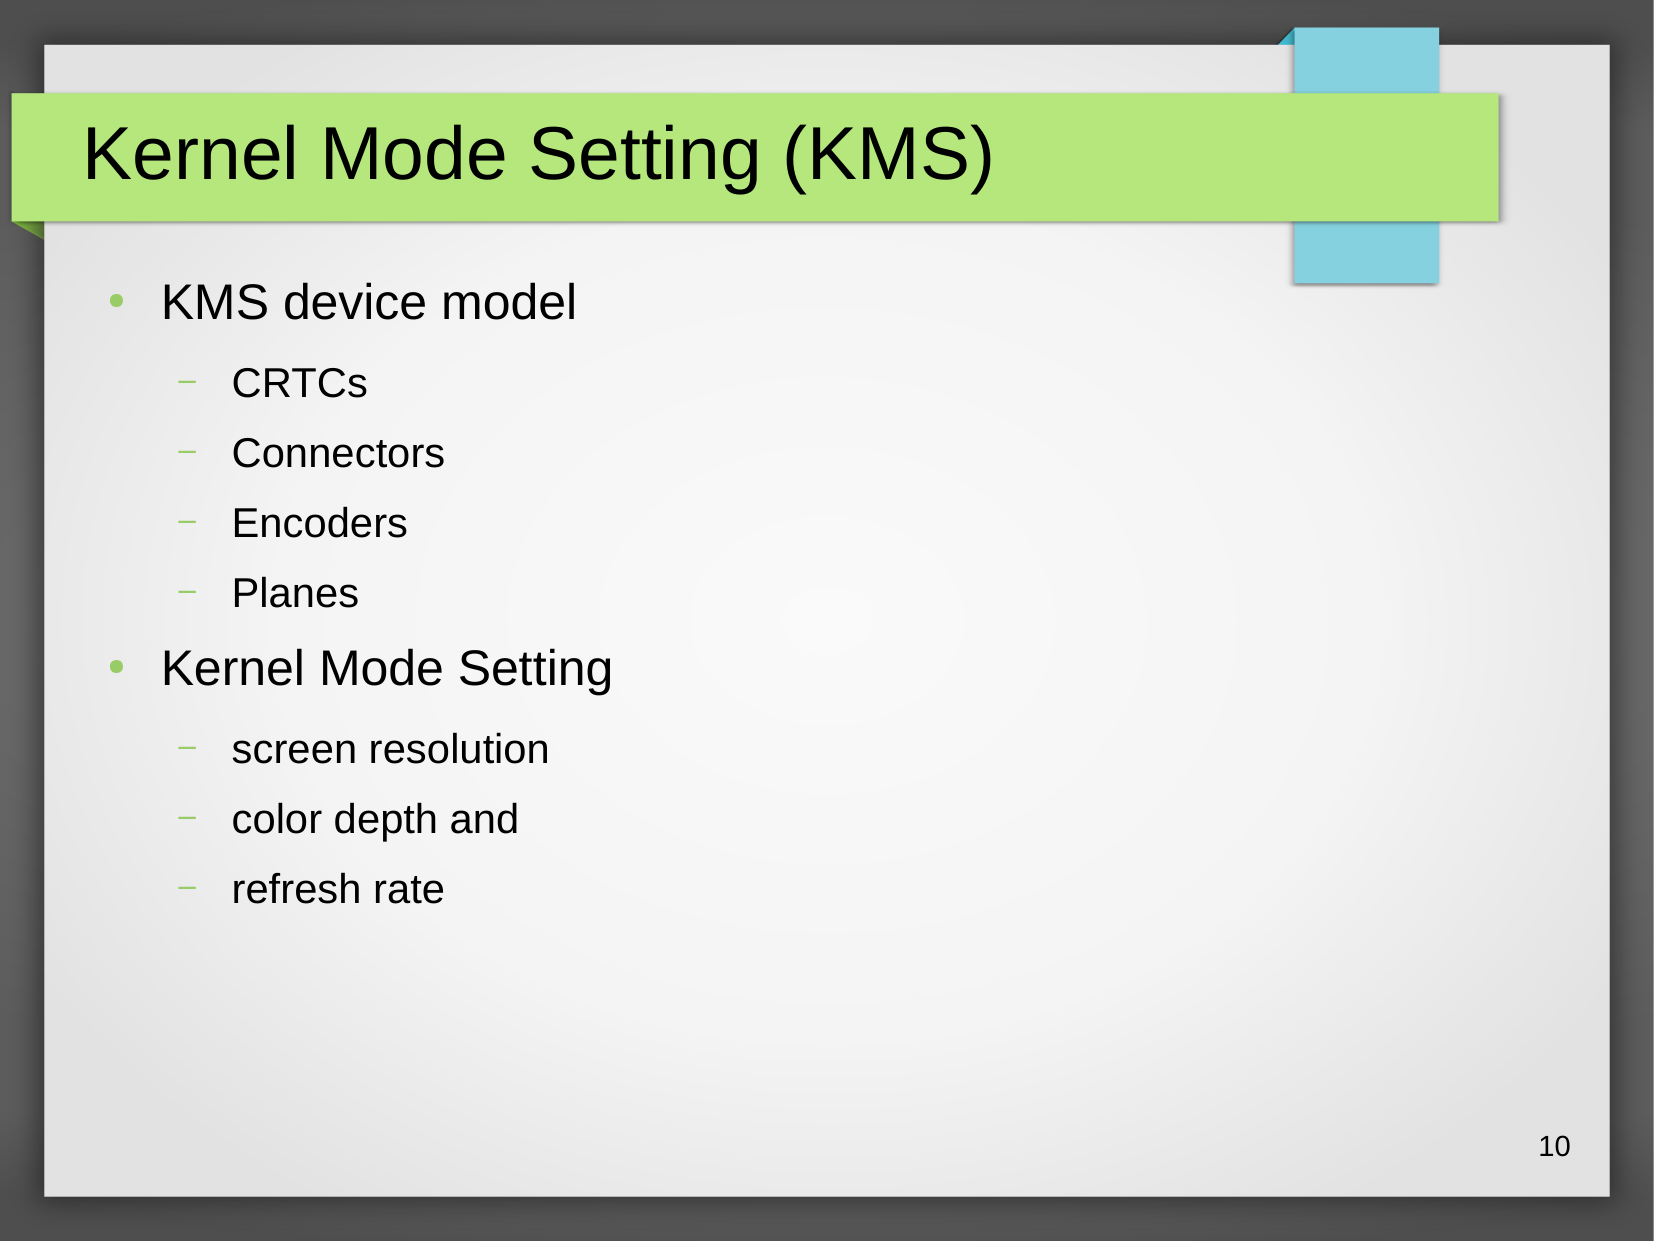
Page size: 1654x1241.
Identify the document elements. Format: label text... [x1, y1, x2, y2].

list KMS device model CRTCs Connectors Encoders Planes Kernel Mode Setting screen resolution color depth and refresh rate [90, 274, 1291, 976]
picture [0, 0, 1654, 1241]
title Kernel Mode Setting (KMS) [82, 94, 1264, 213]
